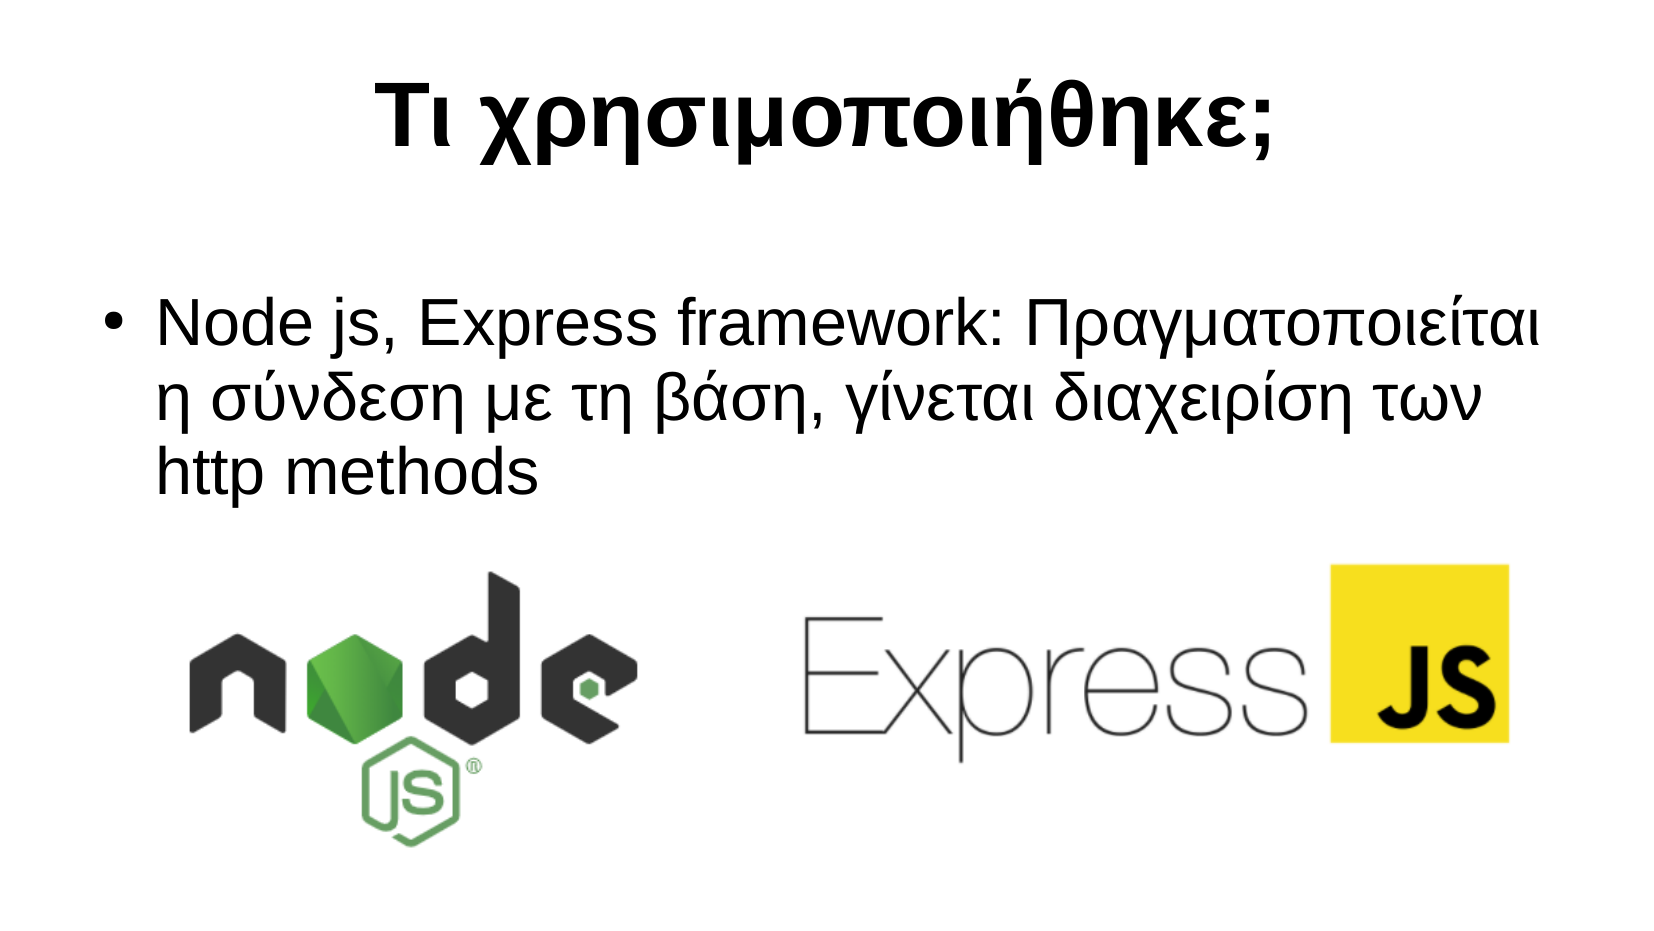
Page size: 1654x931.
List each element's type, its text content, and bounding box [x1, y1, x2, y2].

picture [776, 529, 1516, 811]
list Node js, Express framework: Πραγματοποιείται η σύνδεση με τη βάση, γίνεται διαχειρίση των http methods [84, 180, 1573, 541]
title Τι χρησιμοποιήθηκε; [82, 37, 1571, 193]
picture [165, 539, 650, 854]
